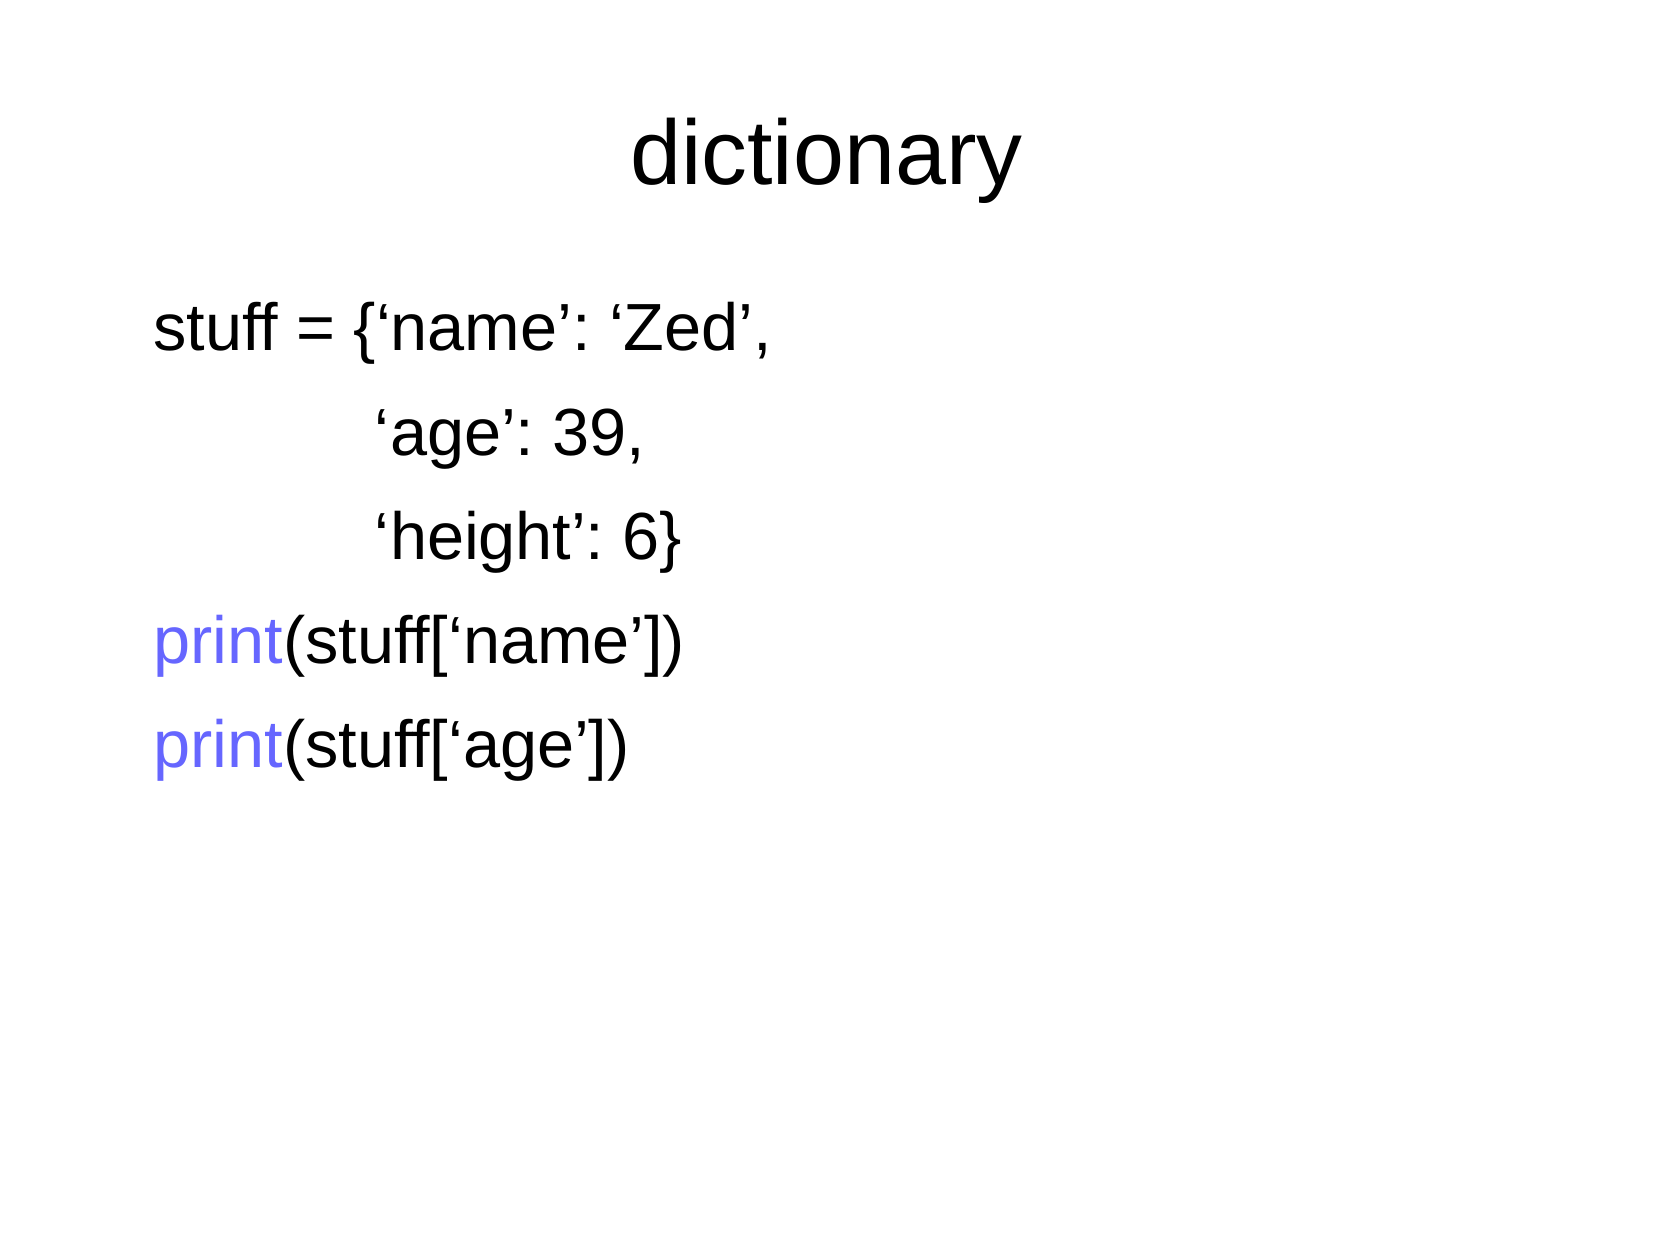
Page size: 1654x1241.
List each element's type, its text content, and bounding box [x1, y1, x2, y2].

list stuff = {‘name’: ‘Zed’, ‘age’: 39, ‘height’: 6} print(stuff[‘name’]) print(stuff[‘age’]) [82, 290, 1571, 1010]
title dictionary [82, 49, 1571, 257]
